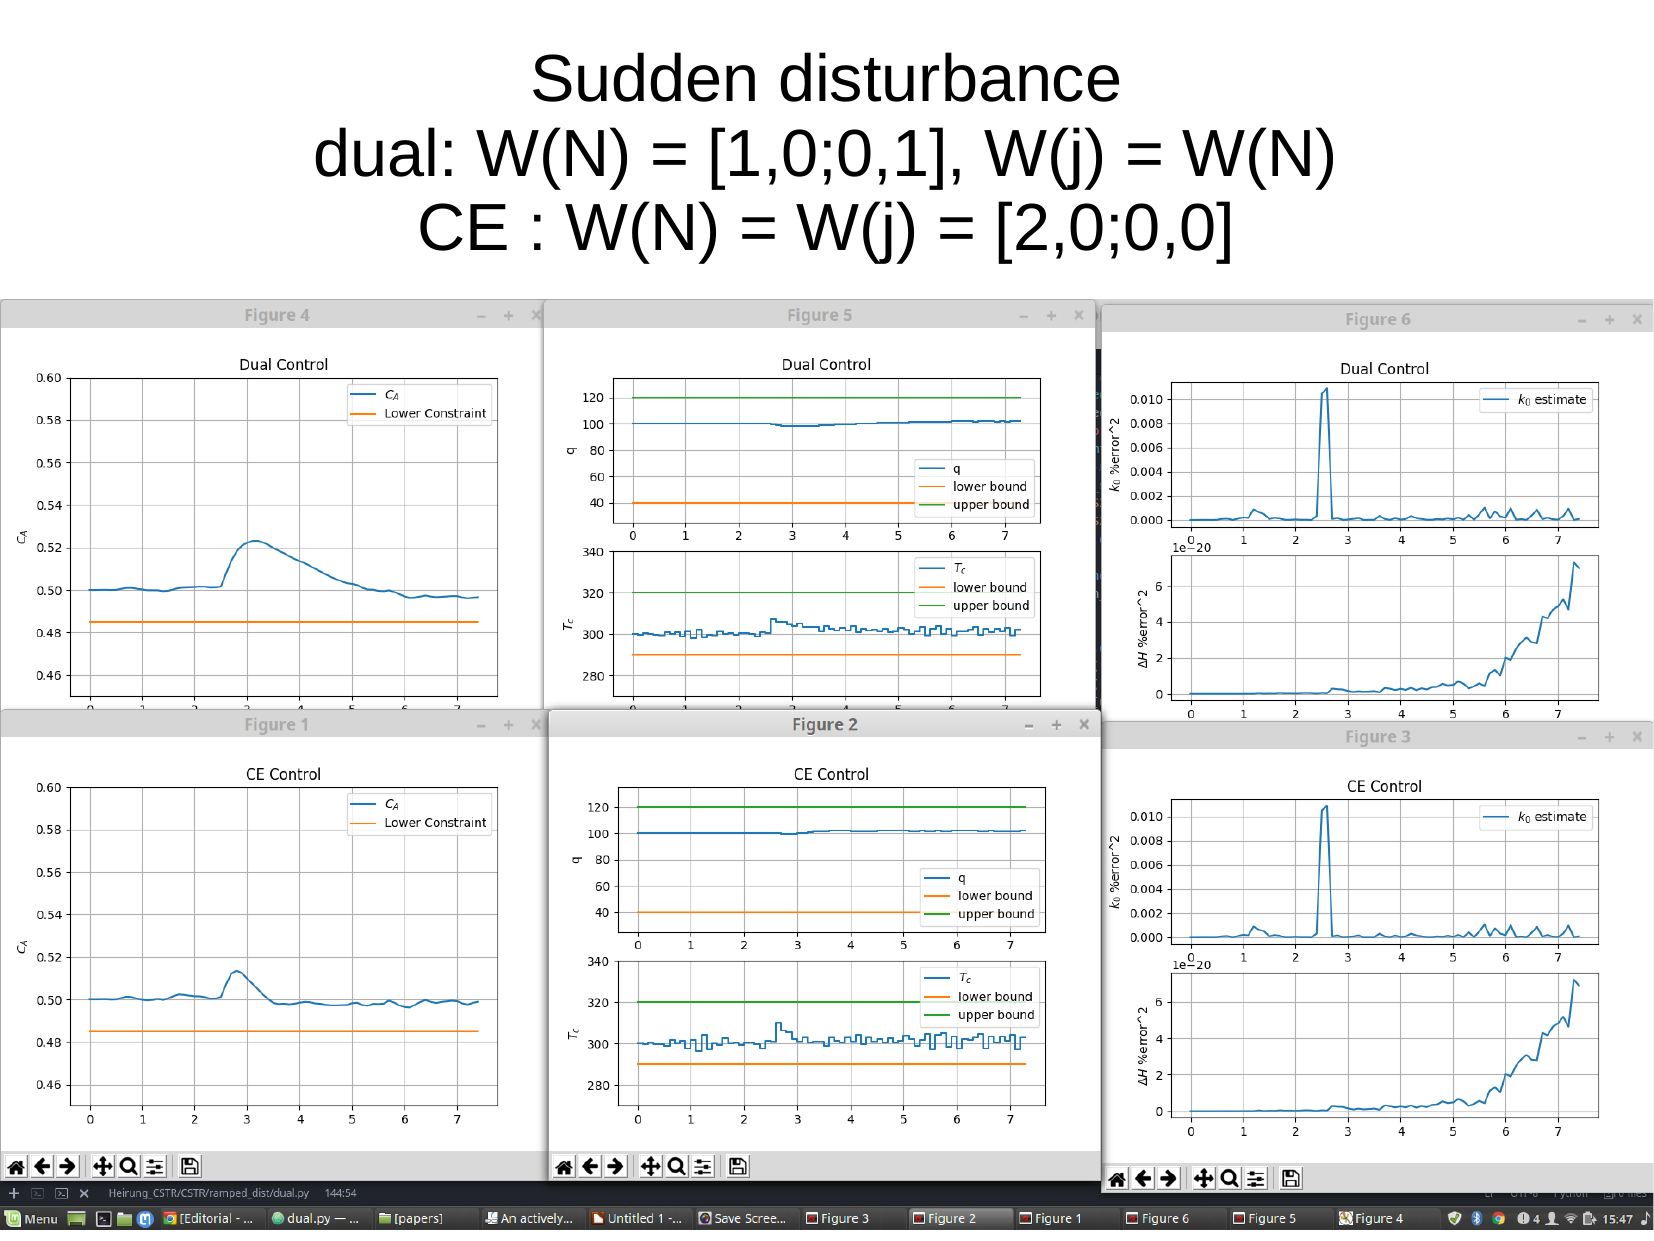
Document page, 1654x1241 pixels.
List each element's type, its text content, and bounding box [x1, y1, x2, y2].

picture [0, 299, 1654, 1231]
title Sudden disturbance dual: W(N) = [1,0;0,1], W(j) = W(N) CE : W(N) = W(j) = [2,0;0,0] [82, 40, 1571, 266]
